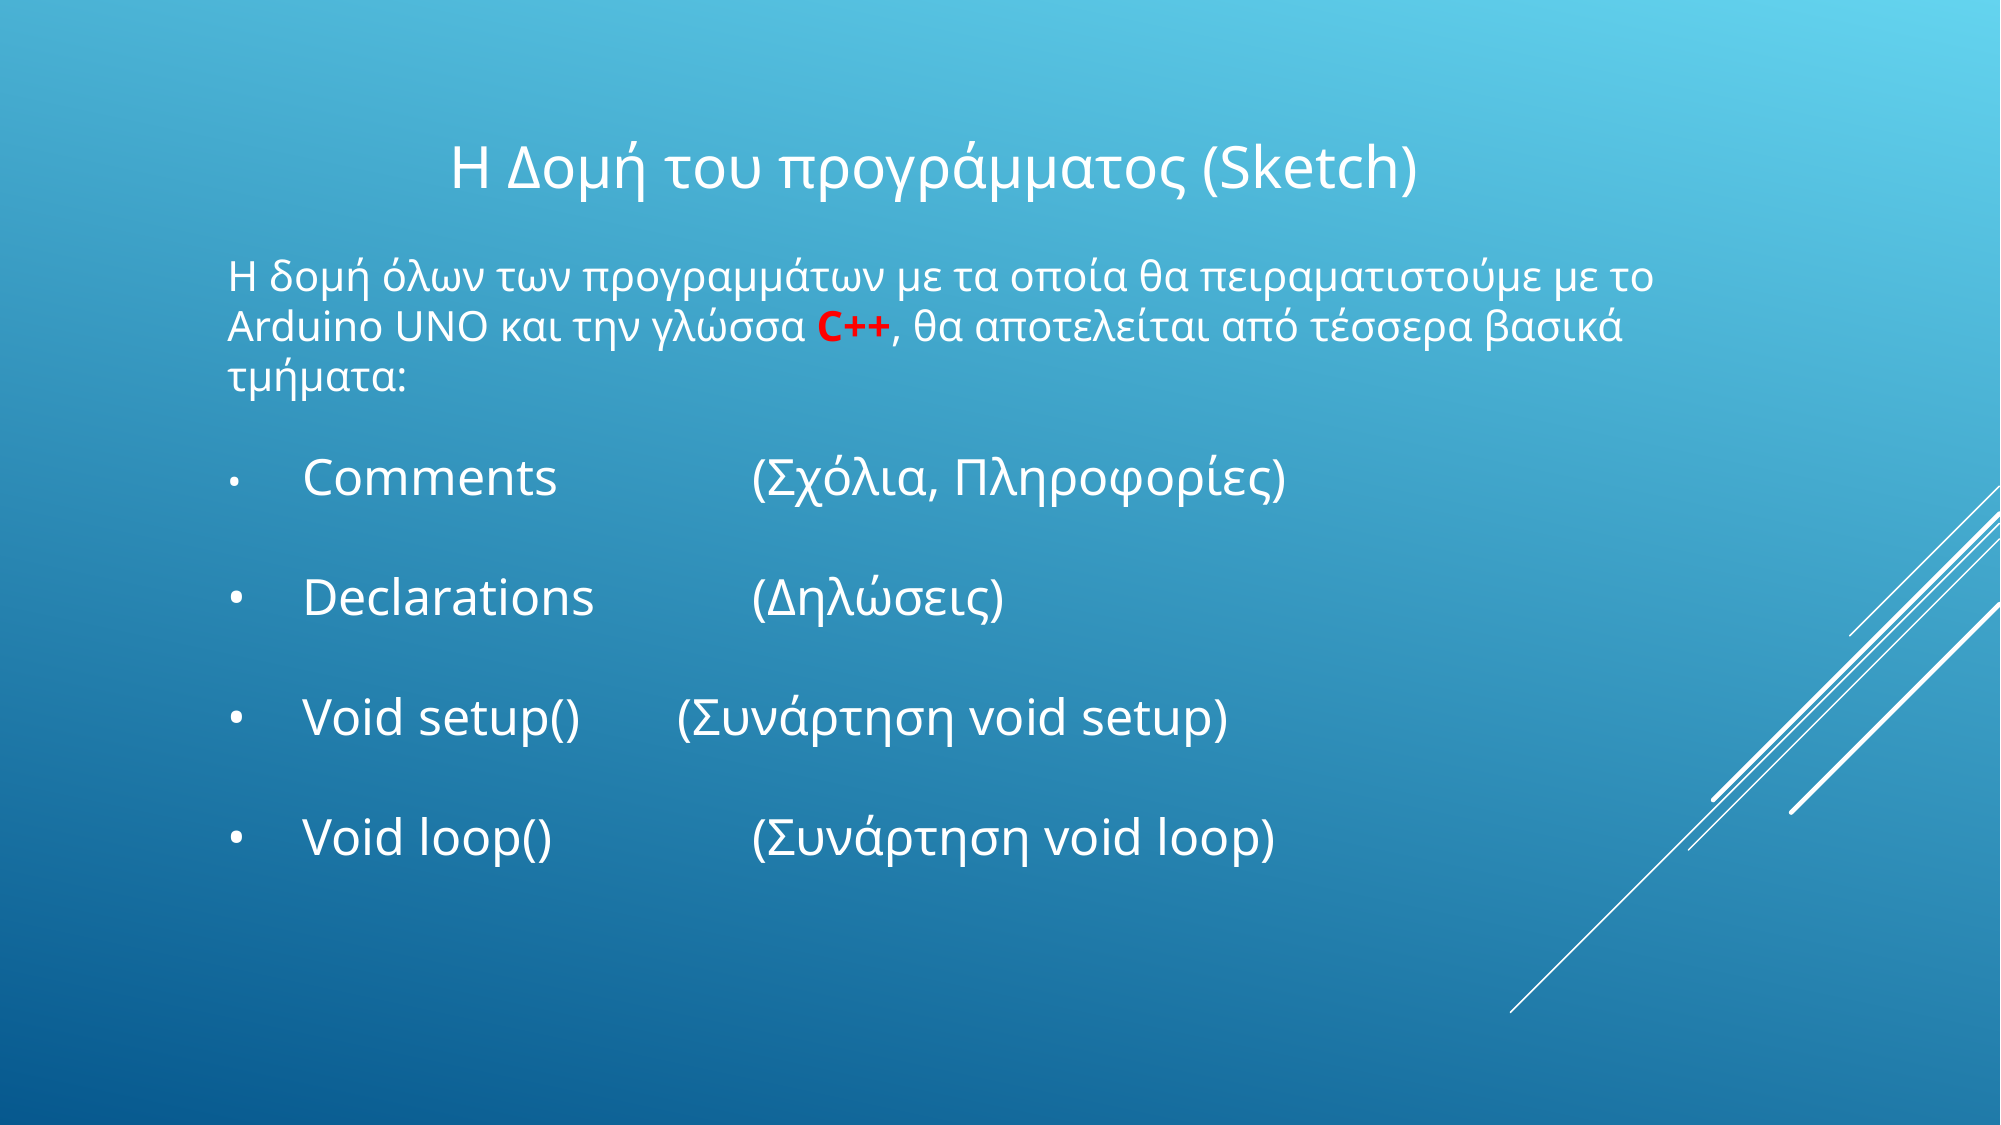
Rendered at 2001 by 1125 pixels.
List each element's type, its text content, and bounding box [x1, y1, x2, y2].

text_box Η Δομή του προγράμματος (Sketch) Η δομή όλων των προγραμμάτων με τα οποία θα πειραματιστούμε με το Arduino UNO και την γλώσσα C++, θα αποτελείται από τέσσερα βασικά τμήματα: • Comments (Σχόλια, Πληροφορίες) • Declarations (Δηλώσεις) • Void setup() (Συνάρτηση void setup) • Void loop() (Συνάρτηση void loop) [212, 123, 1788, 873]
